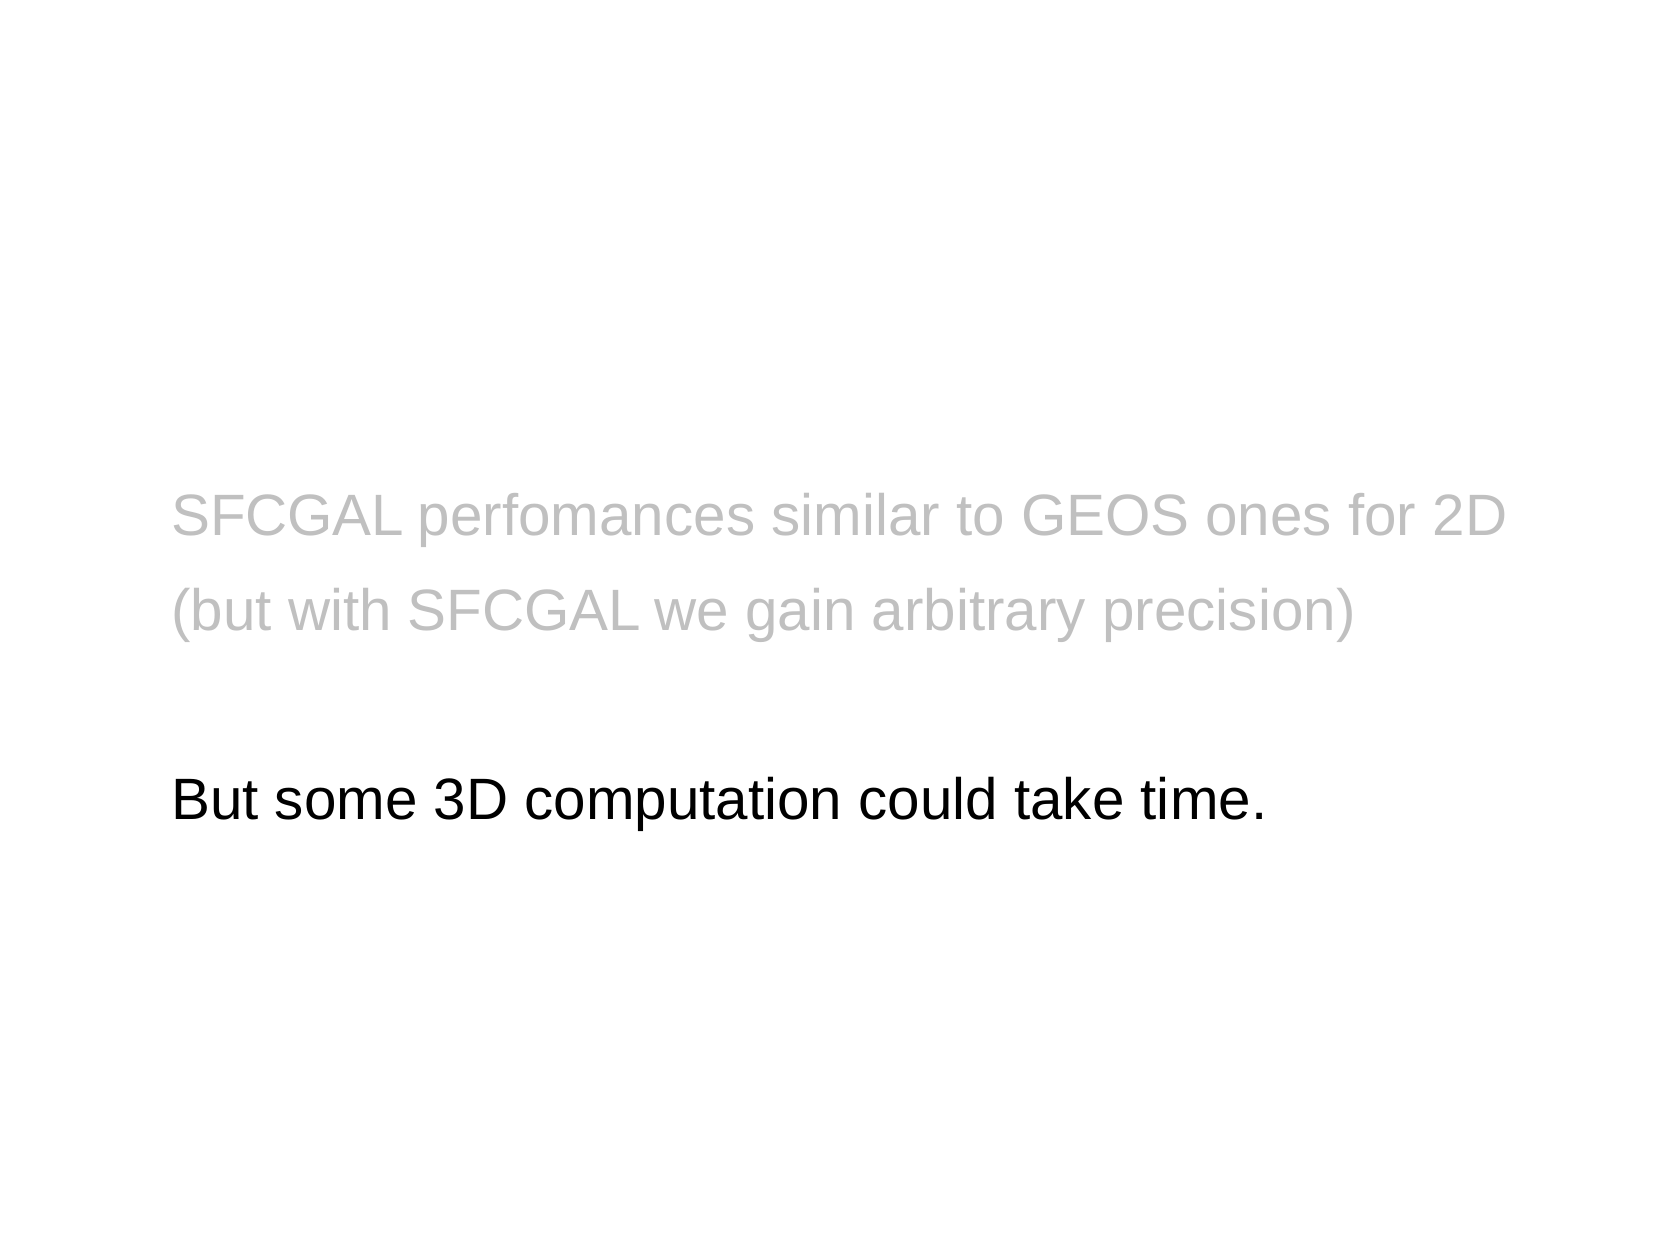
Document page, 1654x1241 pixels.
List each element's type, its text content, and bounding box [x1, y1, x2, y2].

list SFCGAL perfomances similar to GEOS ones for 2D (but with SFCGAL we gain arbitrary precision) But some 3D computation could take time. [100, 378, 1556, 1198]
